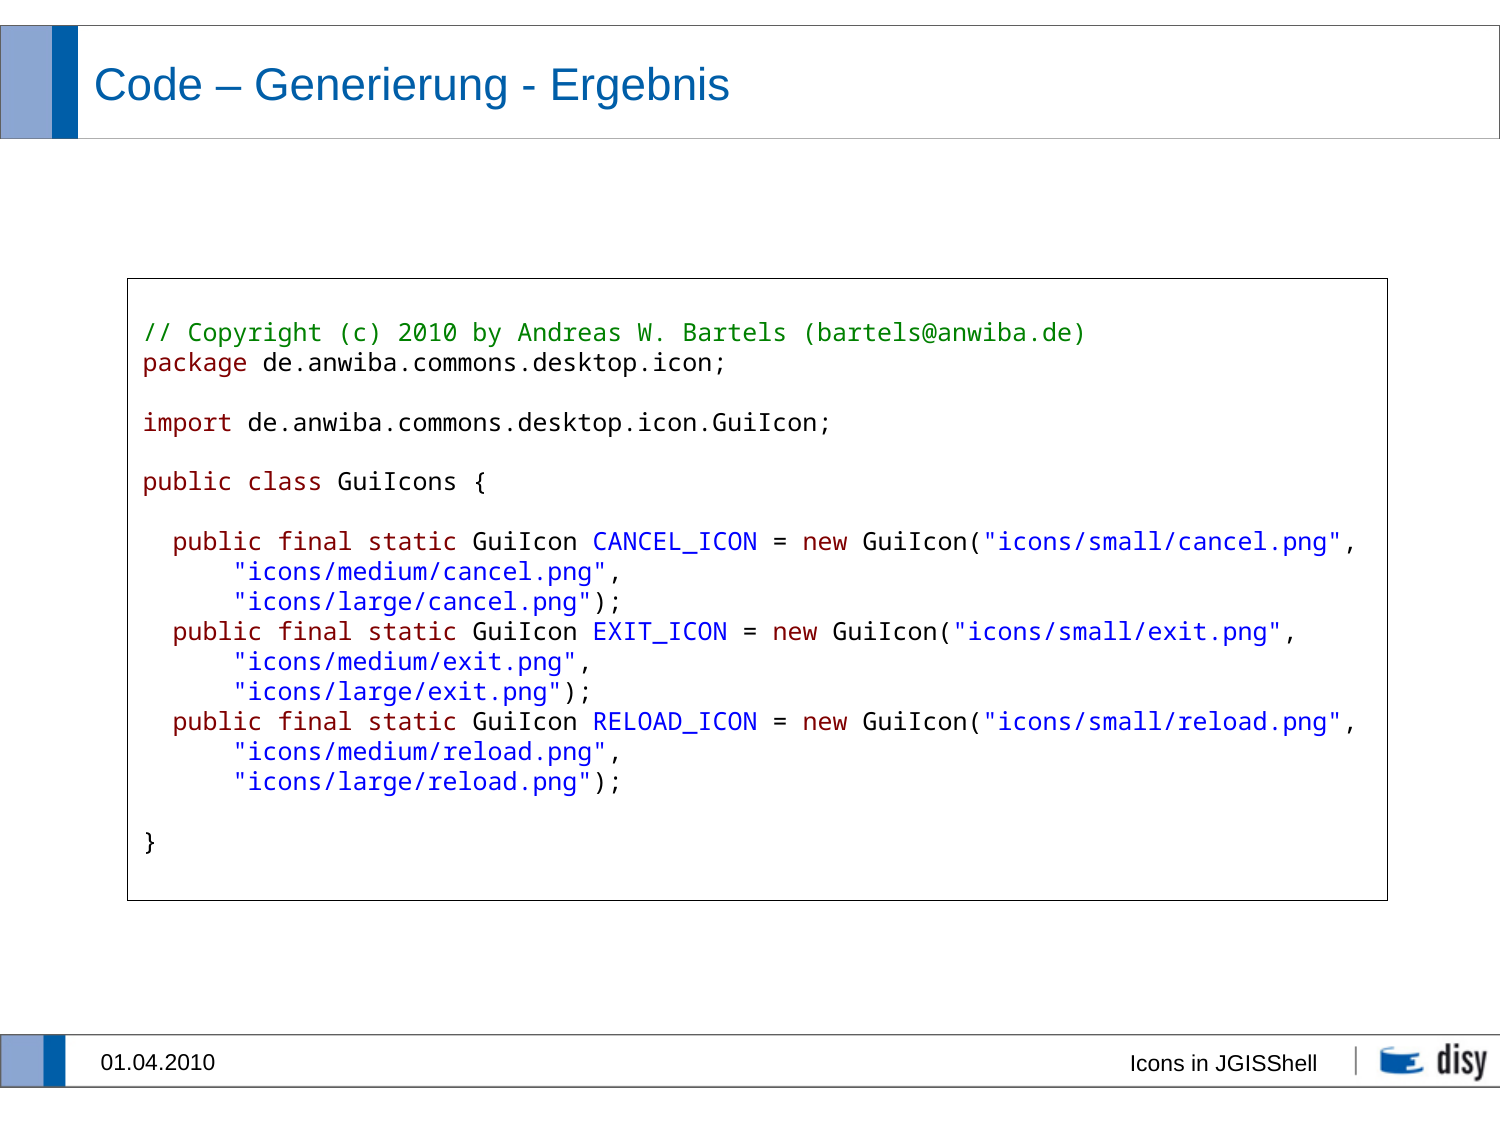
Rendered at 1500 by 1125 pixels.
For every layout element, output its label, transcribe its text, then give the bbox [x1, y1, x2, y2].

title Code – Generierung - Ergebnis [79, 40, 1459, 125]
text_box // Copyright (c) 2010 by Andreas W. Bartels (bartels@anwiba.de) package de.anwiba.commons.desktop.icon; import de.anwiba.commons.desktop.icon.GuiIcon; public class GuiIcons { public final static GuiIcon CANCEL_ICON = new GuiIcon("icons/small/cancel.png", "icons/medium/cancel.png", "icons/large/cancel.png"); public final static GuiIcon EXIT_ICON = new GuiIcon("icons/small/exit.png", "icons/medium/exit.png", "icons/large/exit.png"); public final static GuiIcon RELOAD_ICON = new GuiIcon("icons/small/reload.png", "icons/medium/reload.png", "icons/large/reload.png"); } [127, 278, 1388, 901]
picture [0, 25, 1500, 139]
picture [0, 1034, 1500, 1088]
